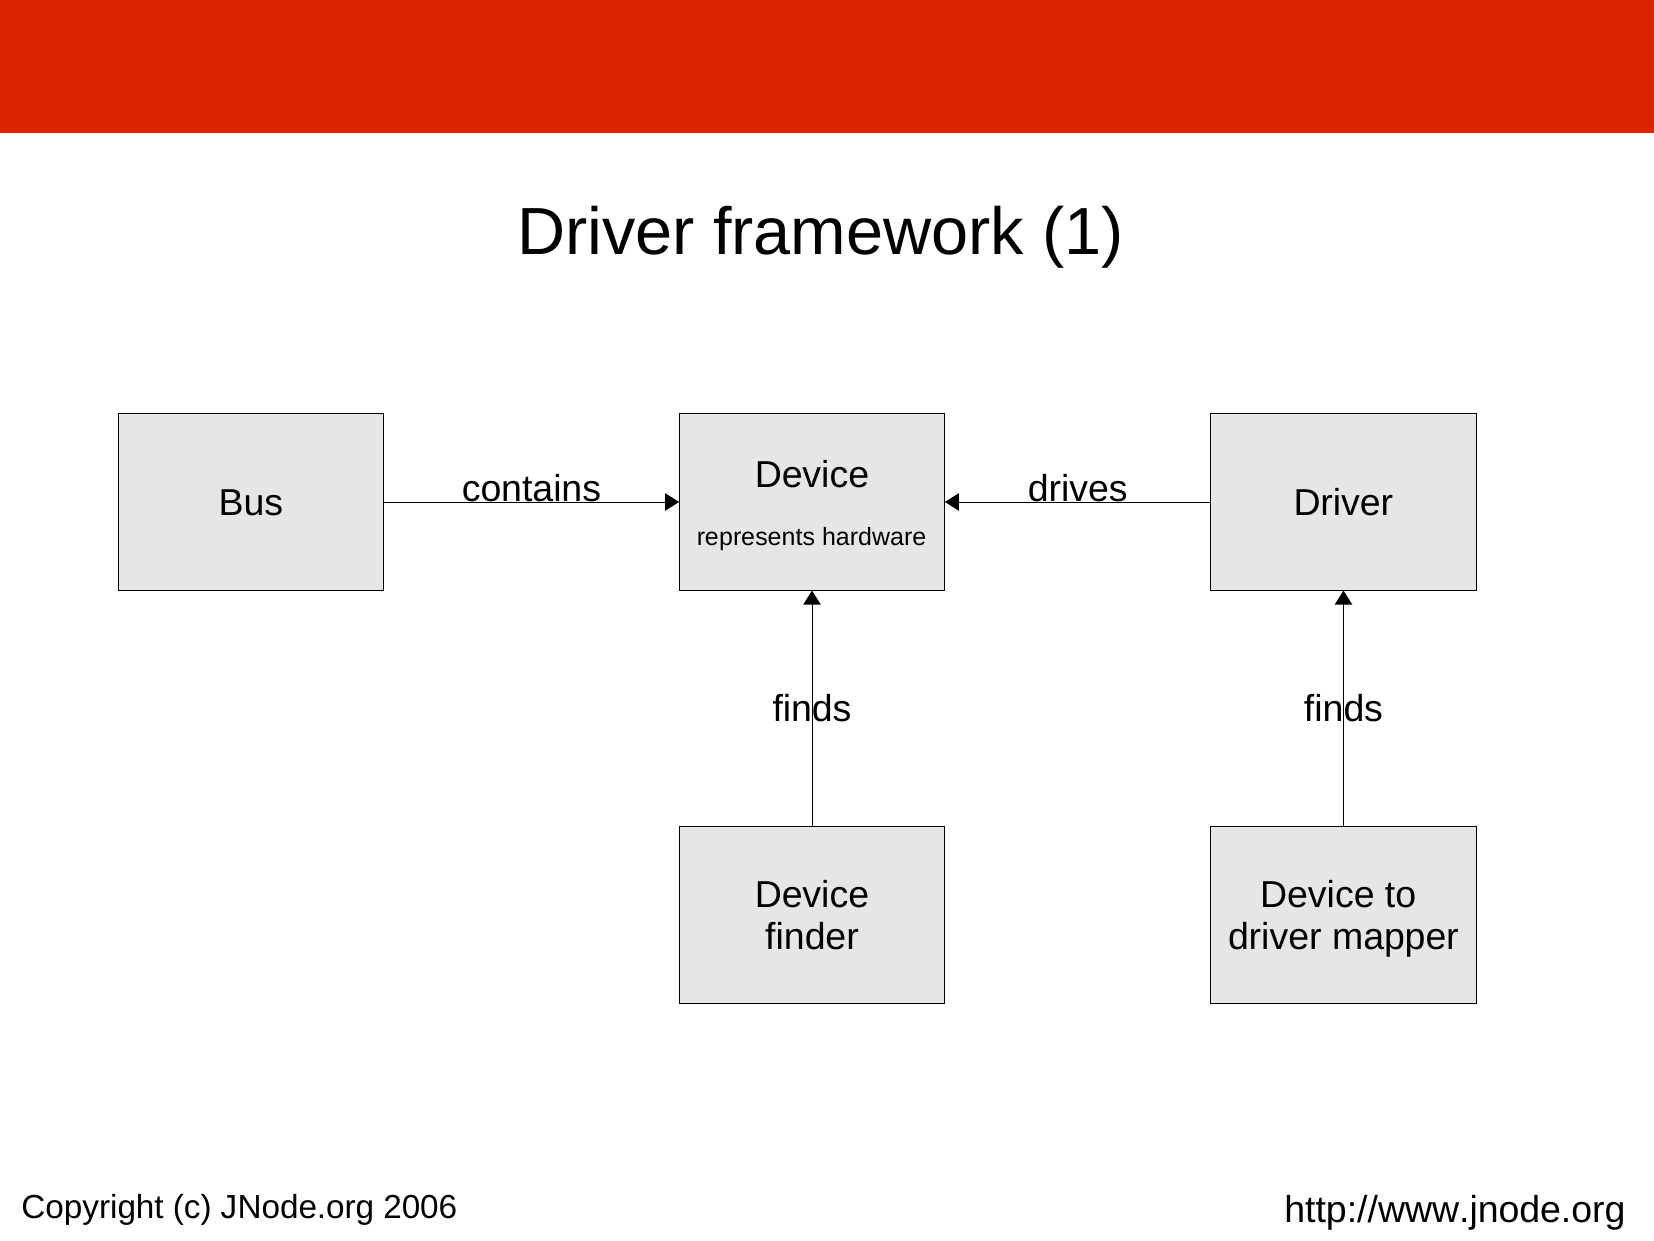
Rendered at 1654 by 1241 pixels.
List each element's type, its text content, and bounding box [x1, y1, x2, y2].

text_box Device to driver mapper [1210, 826, 1477, 1004]
text_box Device finder [679, 826, 945, 1004]
text_box Driver [1210, 413, 1477, 591]
title Driver framework (1) [76, 147, 1565, 316]
text_box Device represents hardware [679, 413, 945, 591]
text_box Bus [118, 413, 384, 591]
